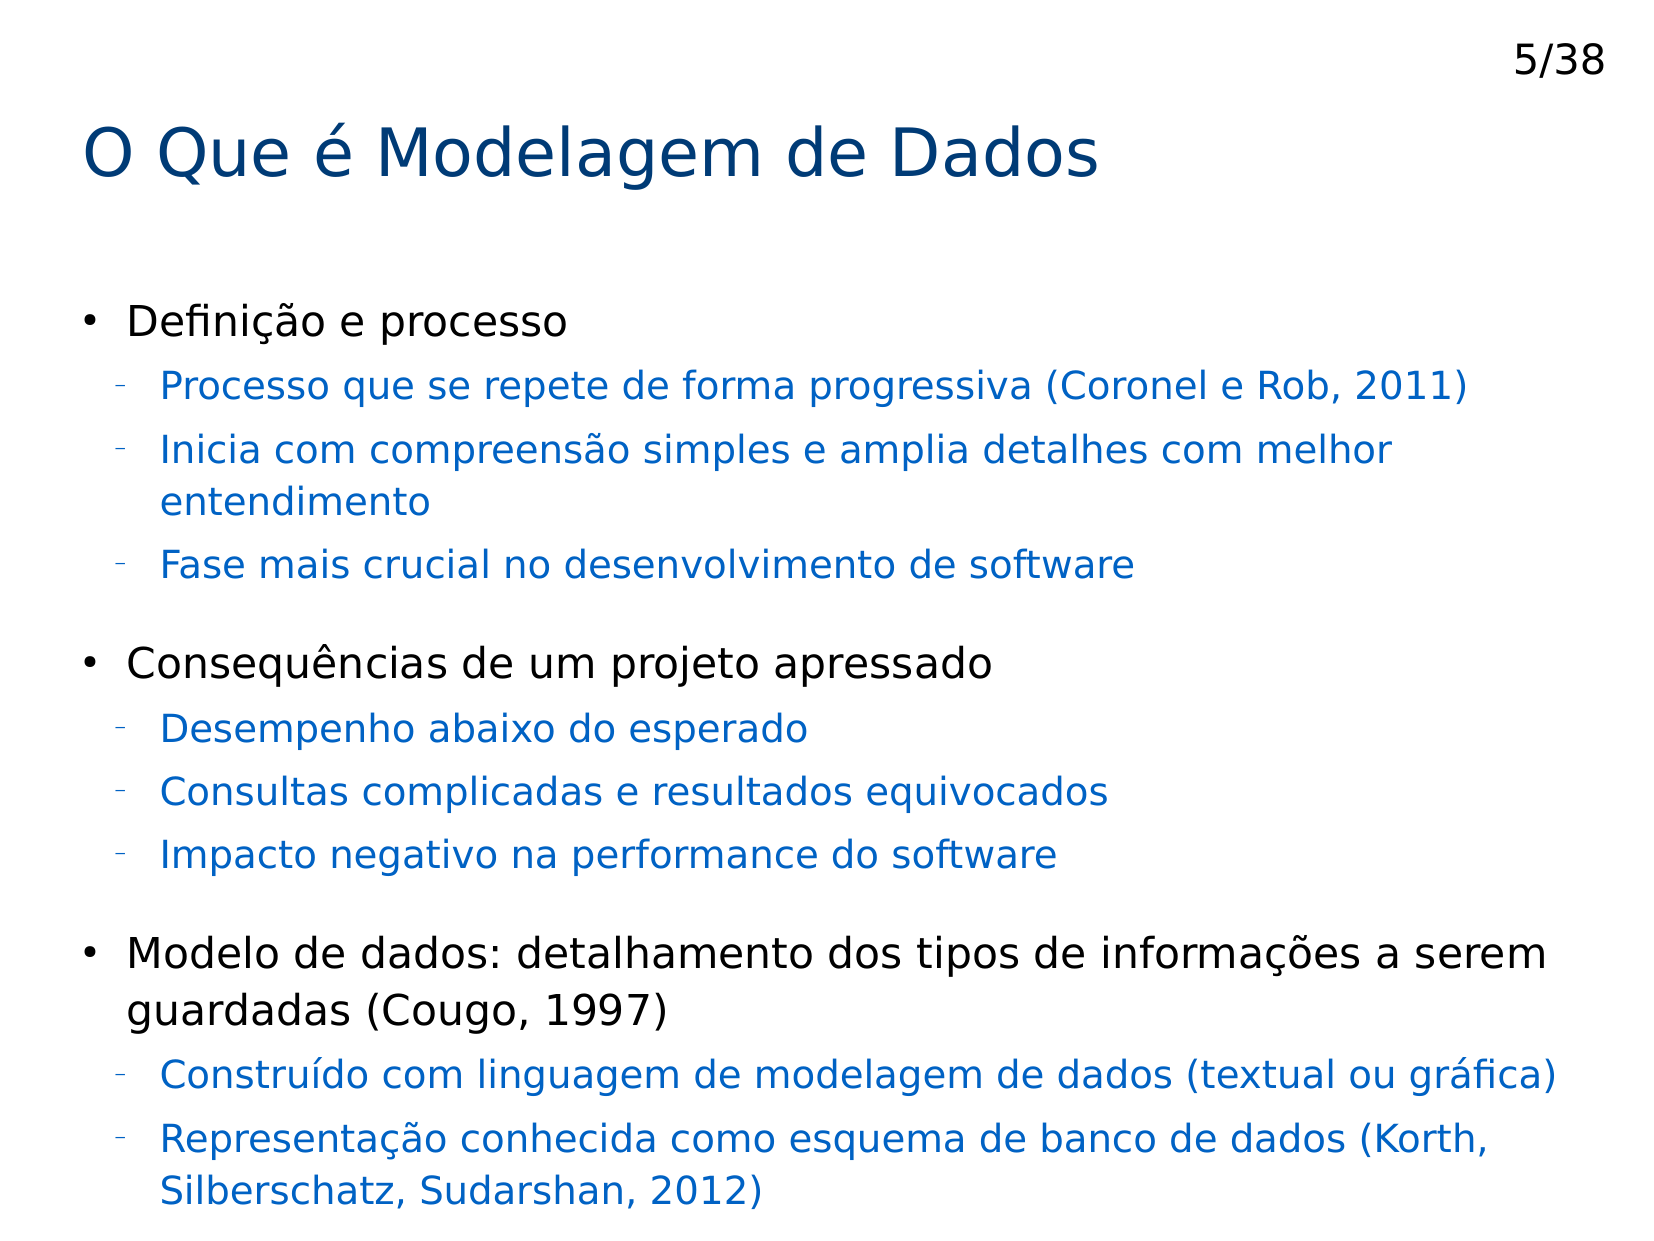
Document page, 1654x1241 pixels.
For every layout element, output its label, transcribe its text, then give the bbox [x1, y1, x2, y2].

title O Que é Modelagem de Dados [82, 82, 1571, 224]
list Definição e processo Processo que se repete de forma progressiva (Coronel e Rob, 2011) Inicia com compreensão simples e amplia detalhes com melhor entendimento Fase mais crucial no desenvolvimento de software Consequências de um projeto apressado Desempenho abaixo do esperado Consultas complicadas e resultados equivocados Impacto negativo na performance do software Modelo de dados: detalhamento dos tipos de informações a serem guardadas (Cougo, 1997) Construído com linguagem de modelagem de dados (textual ou gráfica) Representação conhecida como esquema de banco de dados (Korth, Silberschatz, Sudarshan, 2012) [82, 289, 1627, 1218]
